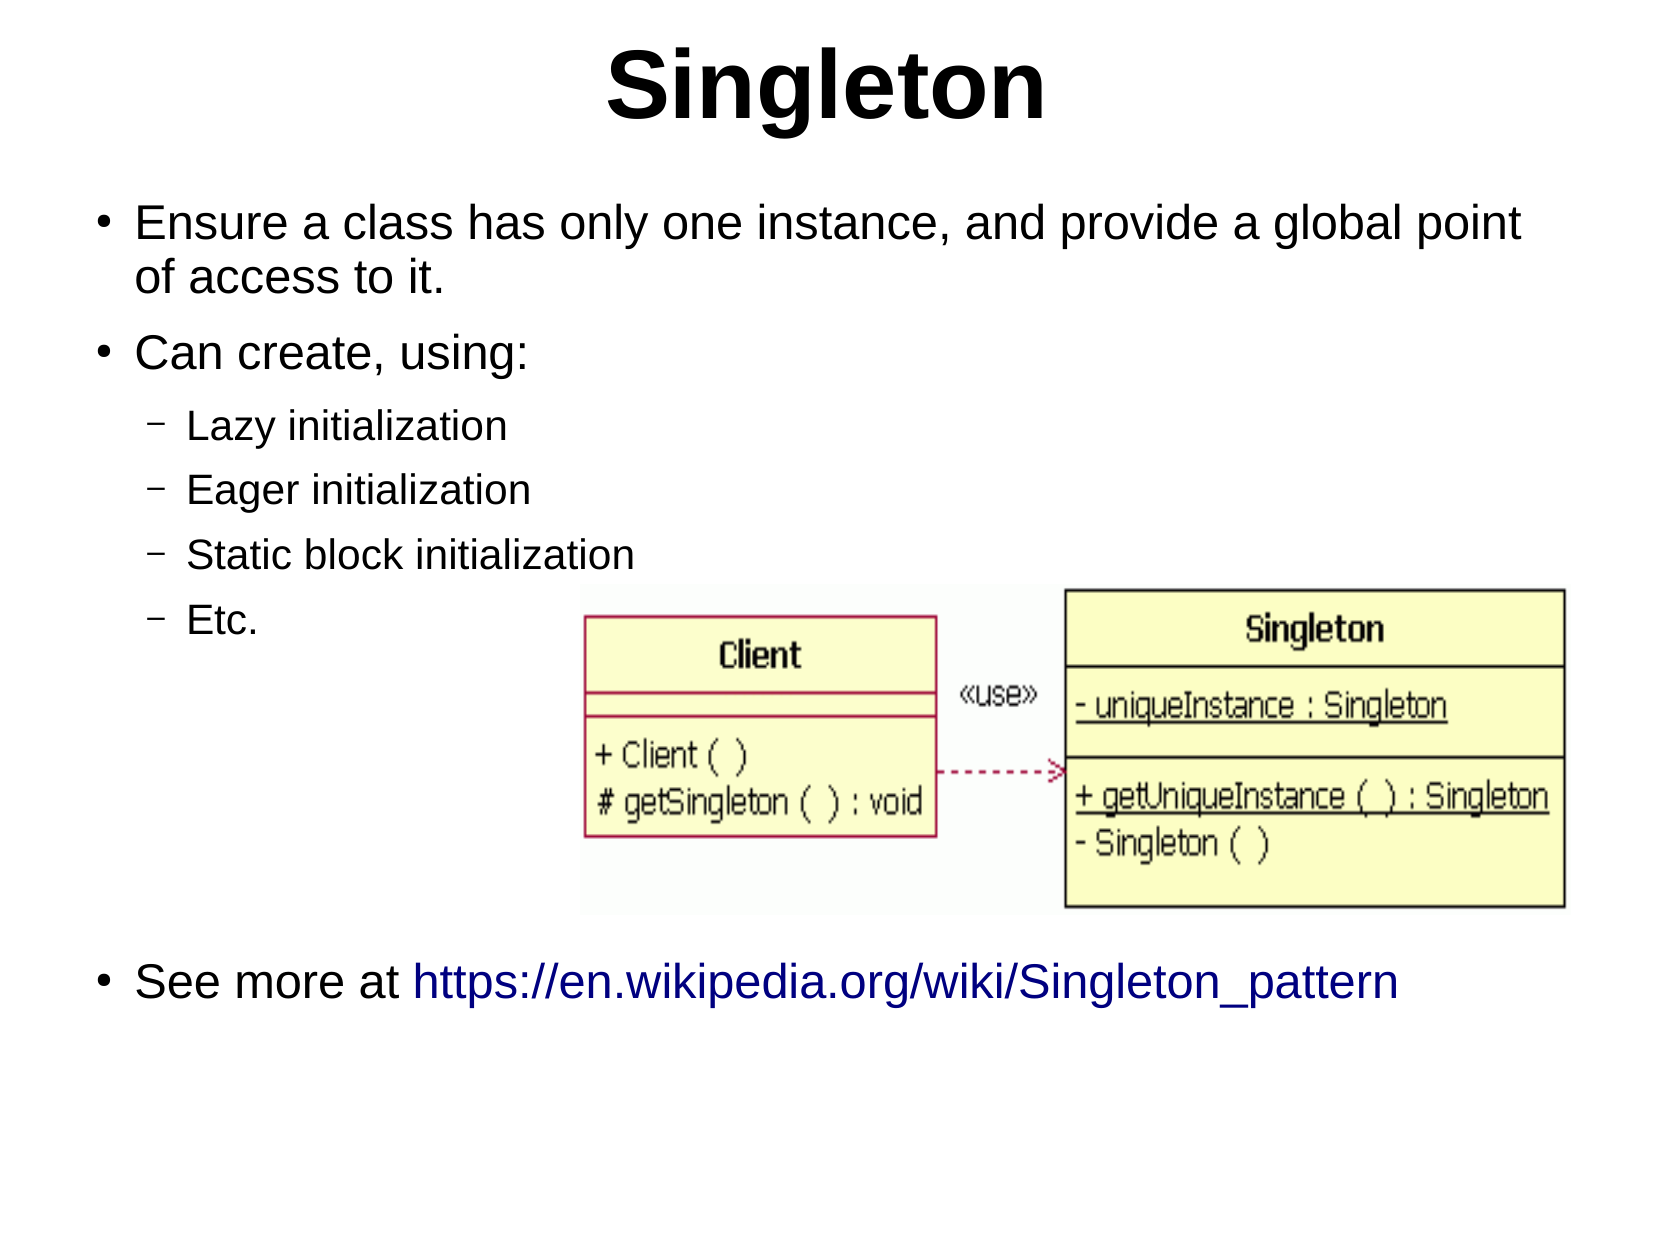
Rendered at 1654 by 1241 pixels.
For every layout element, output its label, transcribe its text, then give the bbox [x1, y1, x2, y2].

list Ensure a class has only one instance, and provide a global point of access to it. Can create, using: Lazy initialization Eager initialization Static block initialization Etc. See more at https://en.wikipedia.org/wiki/Singleton_pattern [82, 195, 1571, 1010]
title Singleton [82, 30, 1571, 140]
